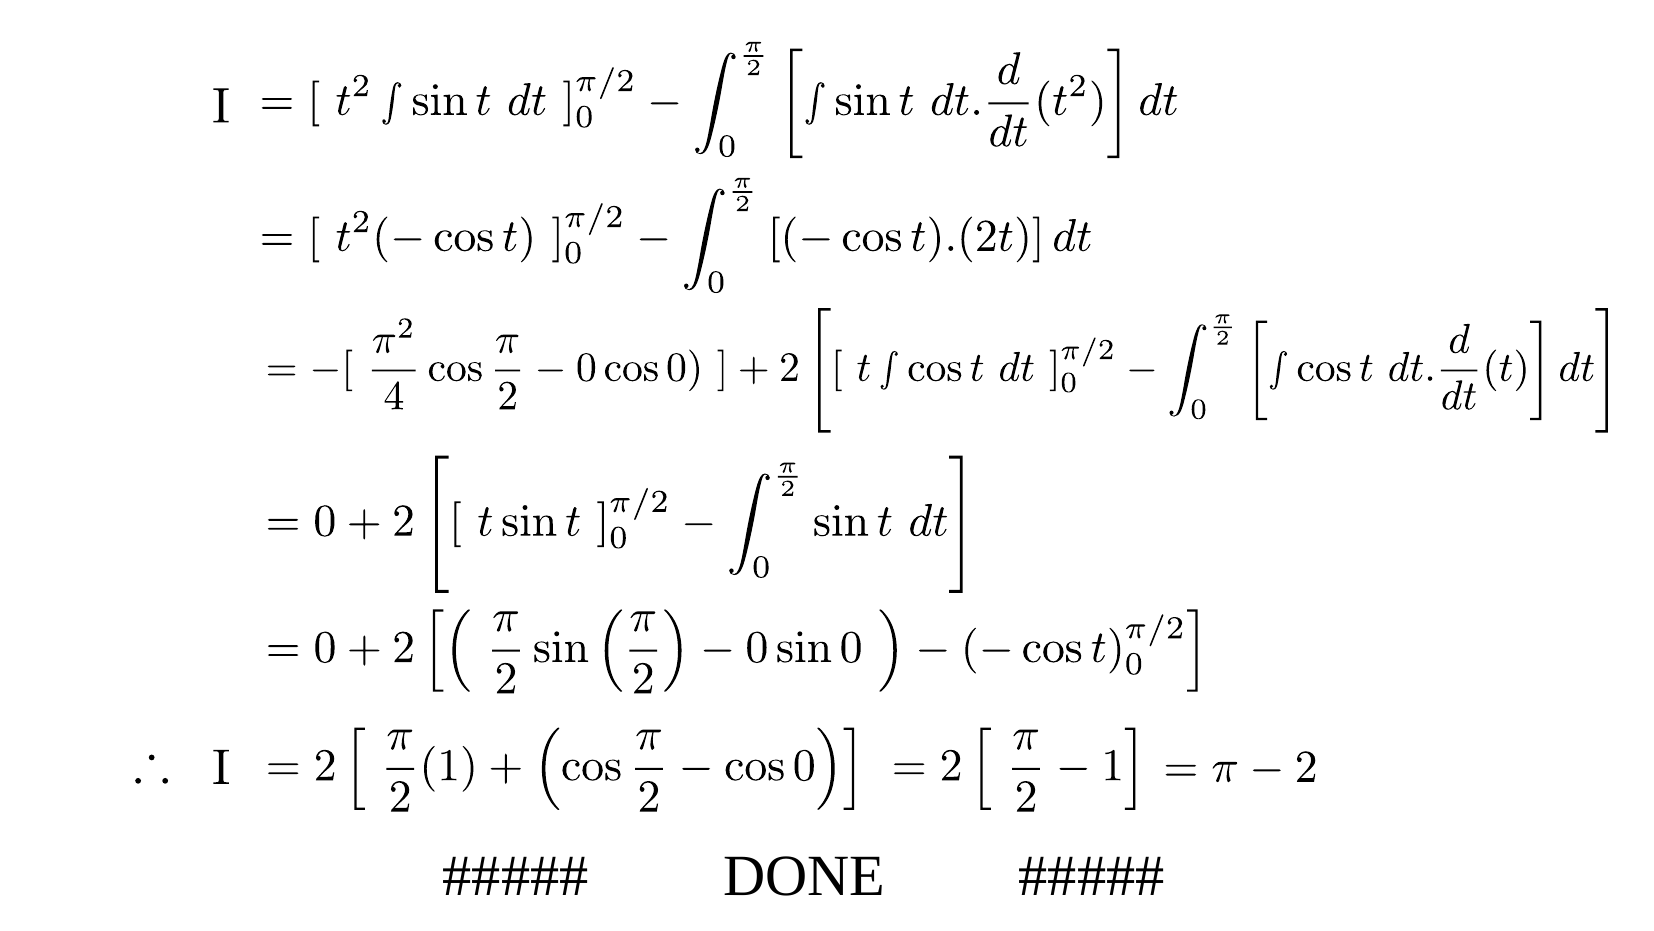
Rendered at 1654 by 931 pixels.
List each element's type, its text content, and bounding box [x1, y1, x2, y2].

text_box [1165, 751, 1316, 783]
text_box [135, 754, 169, 784]
subtitle ##### DONE ##### [59, 35, 1607, 909]
text_box [261, 177, 1092, 294]
text_box [267, 609, 1198, 694]
text_box [261, 41, 1178, 159]
text_box [213, 88, 229, 123]
text_box [893, 727, 1136, 812]
text_box [213, 749, 229, 784]
text_box [267, 308, 1608, 433]
text_box [267, 727, 855, 812]
text_box [267, 455, 963, 593]
